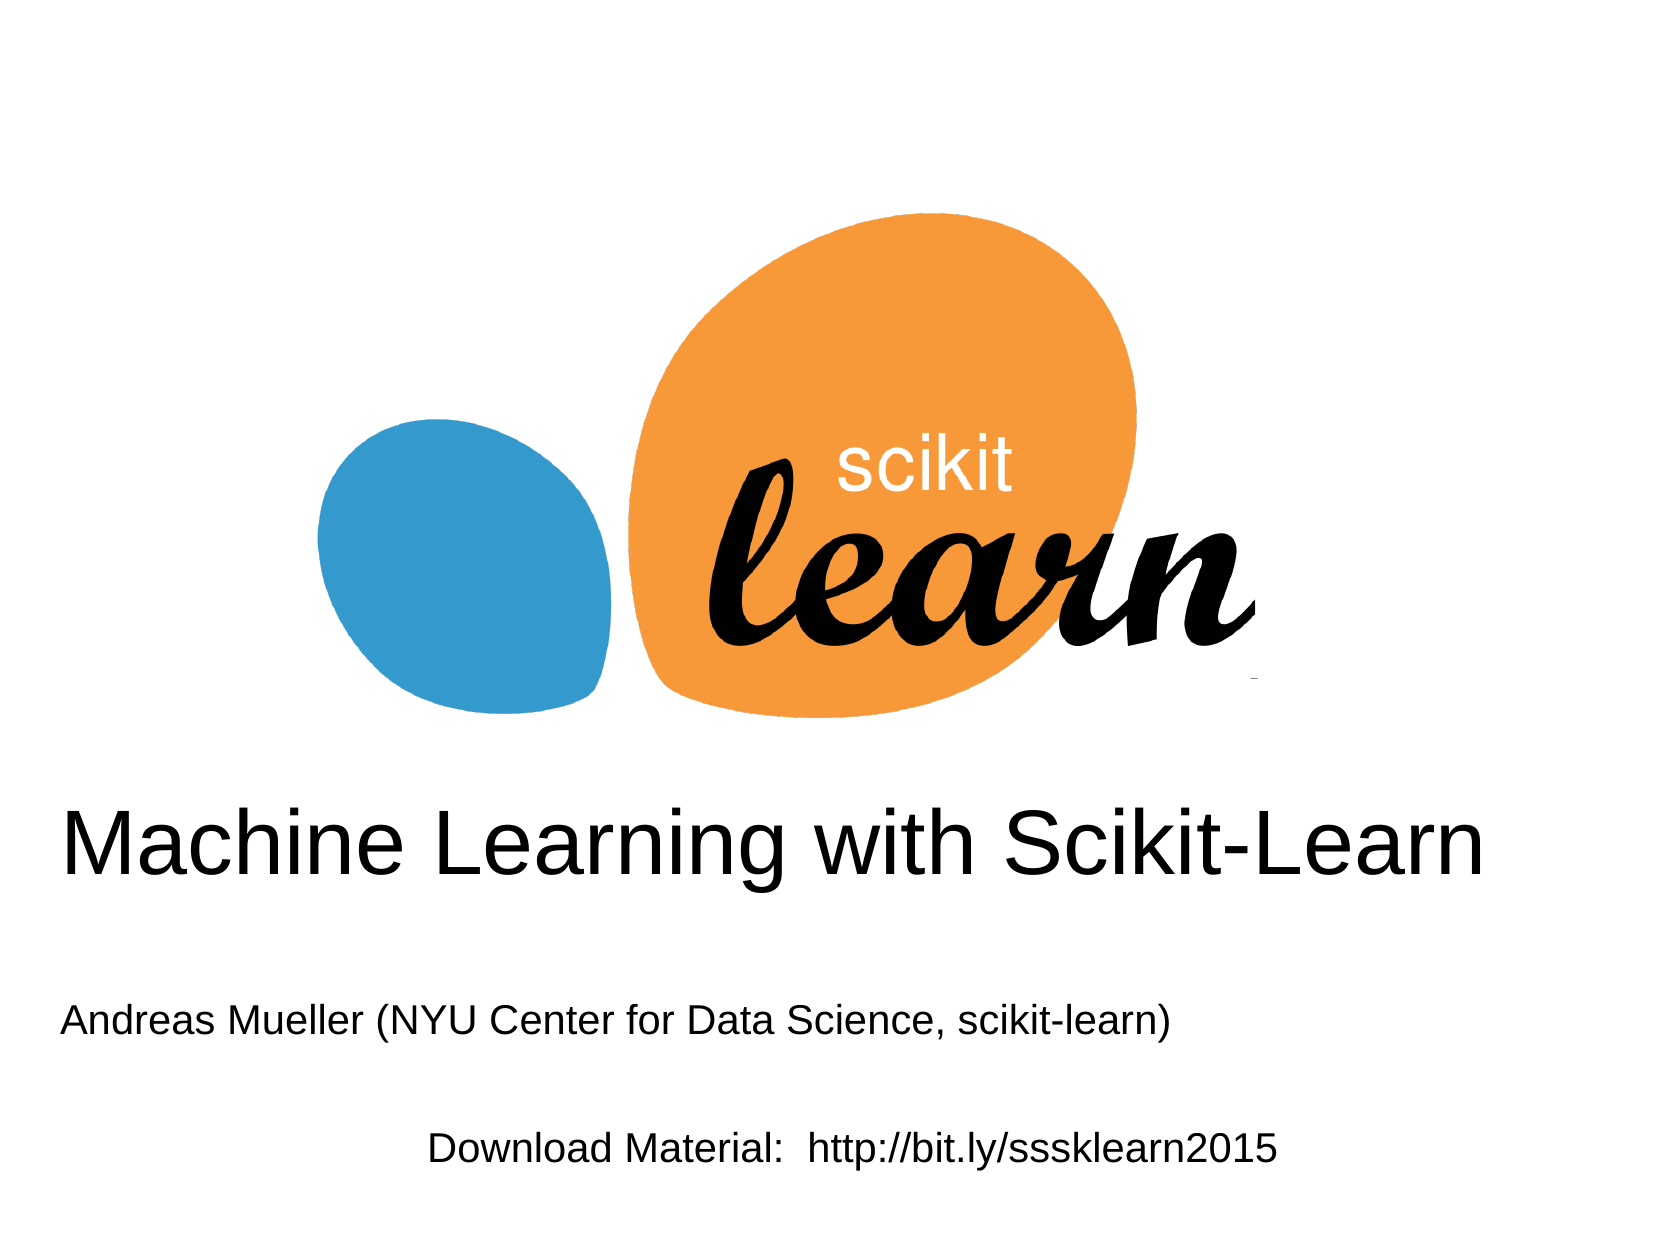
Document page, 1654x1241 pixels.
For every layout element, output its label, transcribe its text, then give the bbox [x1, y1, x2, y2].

text_box Download Material: http://bit.ly/sssklearn2015 [15, 1125, 1621, 1187]
picture [296, 93, 1276, 749]
title Machine Learning with Scikit-Learn Andreas Mueller (NYU Center for Data Science, scikit-learn) [60, 790, 1549, 1044]
